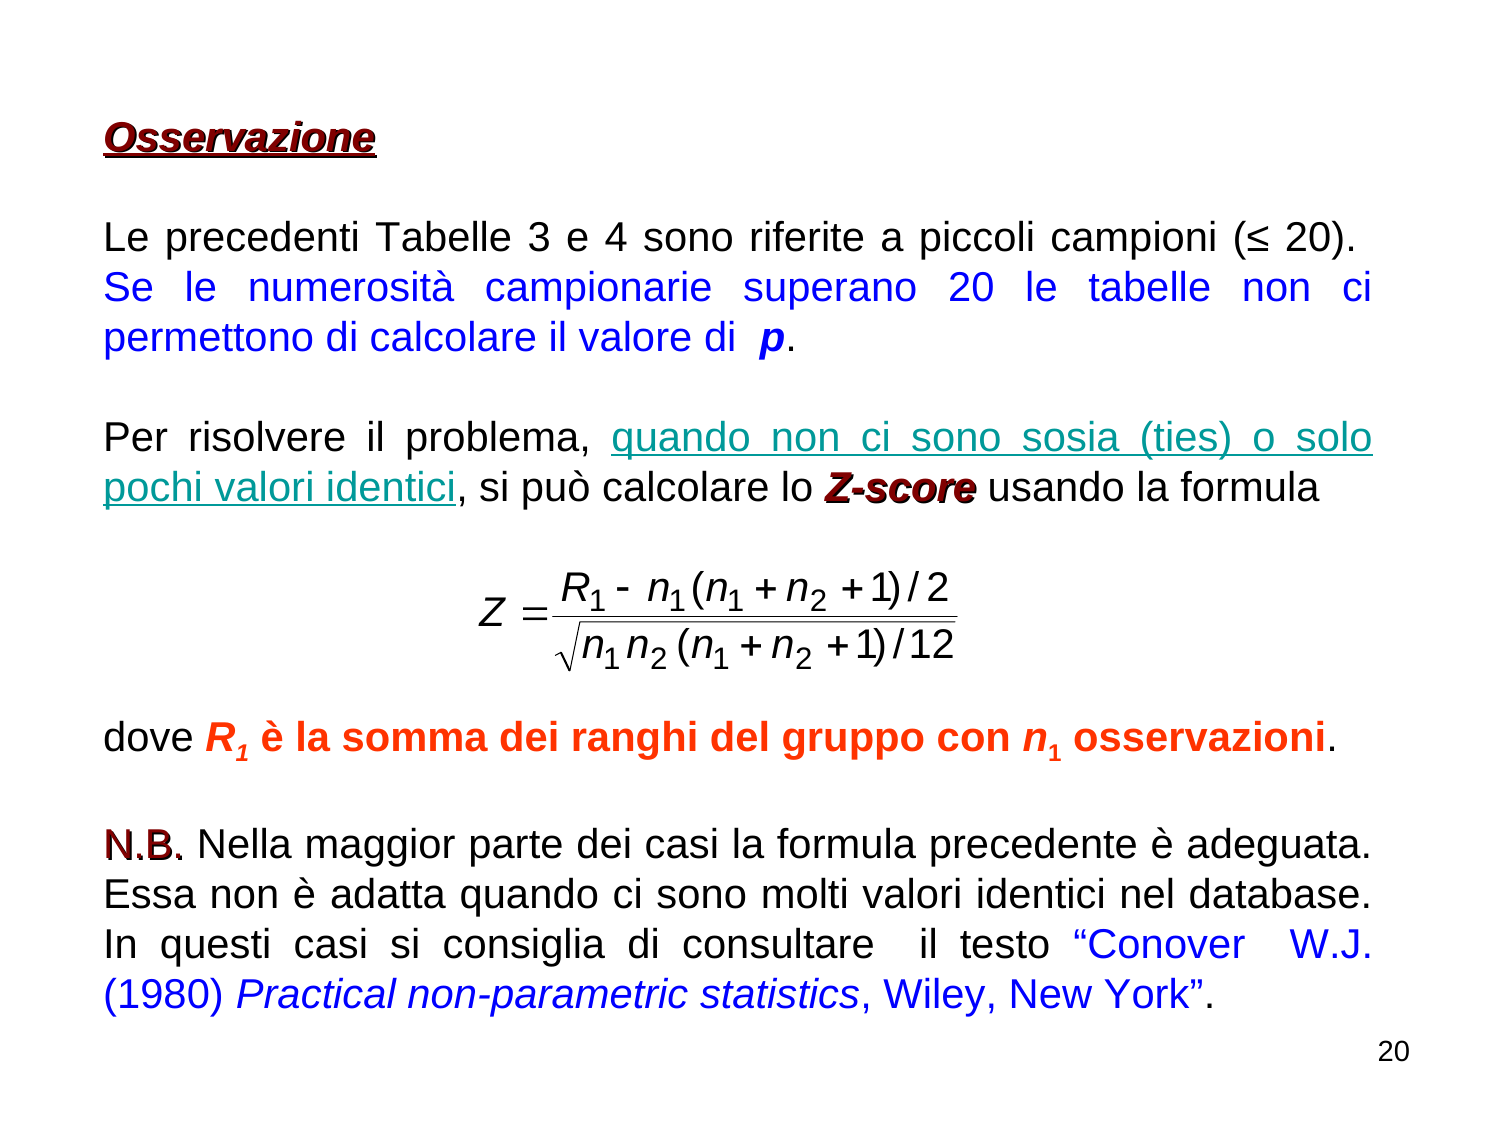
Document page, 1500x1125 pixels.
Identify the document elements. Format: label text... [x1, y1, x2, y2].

text_box Osservazione Le precedenti Tabelle 3 e 4 sono riferite a piccoli campioni (≤ 20). Se le numerosità campionarie superano 20 le tabelle non ci permettono di calcolare il valore di p. Per risolvere il problema, quando non ci sono sosia (ties) o solo pochi valori identici, si può calcolare lo Z-score usando la formula dove R1 è la somma dei ranghi del gruppo con n1 osservazioni. N.B. Nella maggior parte dei casi la formula precedente è adeguata. Essa non è adatta quando ci sono molti valori identici nel database. In questi casi si consiglia di consultare il testo “Conover W.J. (1980) Practical non-parametric statistics, Wiley, New York”. [88, 101, 1388, 1025]
chart [476, 562, 963, 677]
text_box <numero> [1074, 1024, 1426, 1103]
